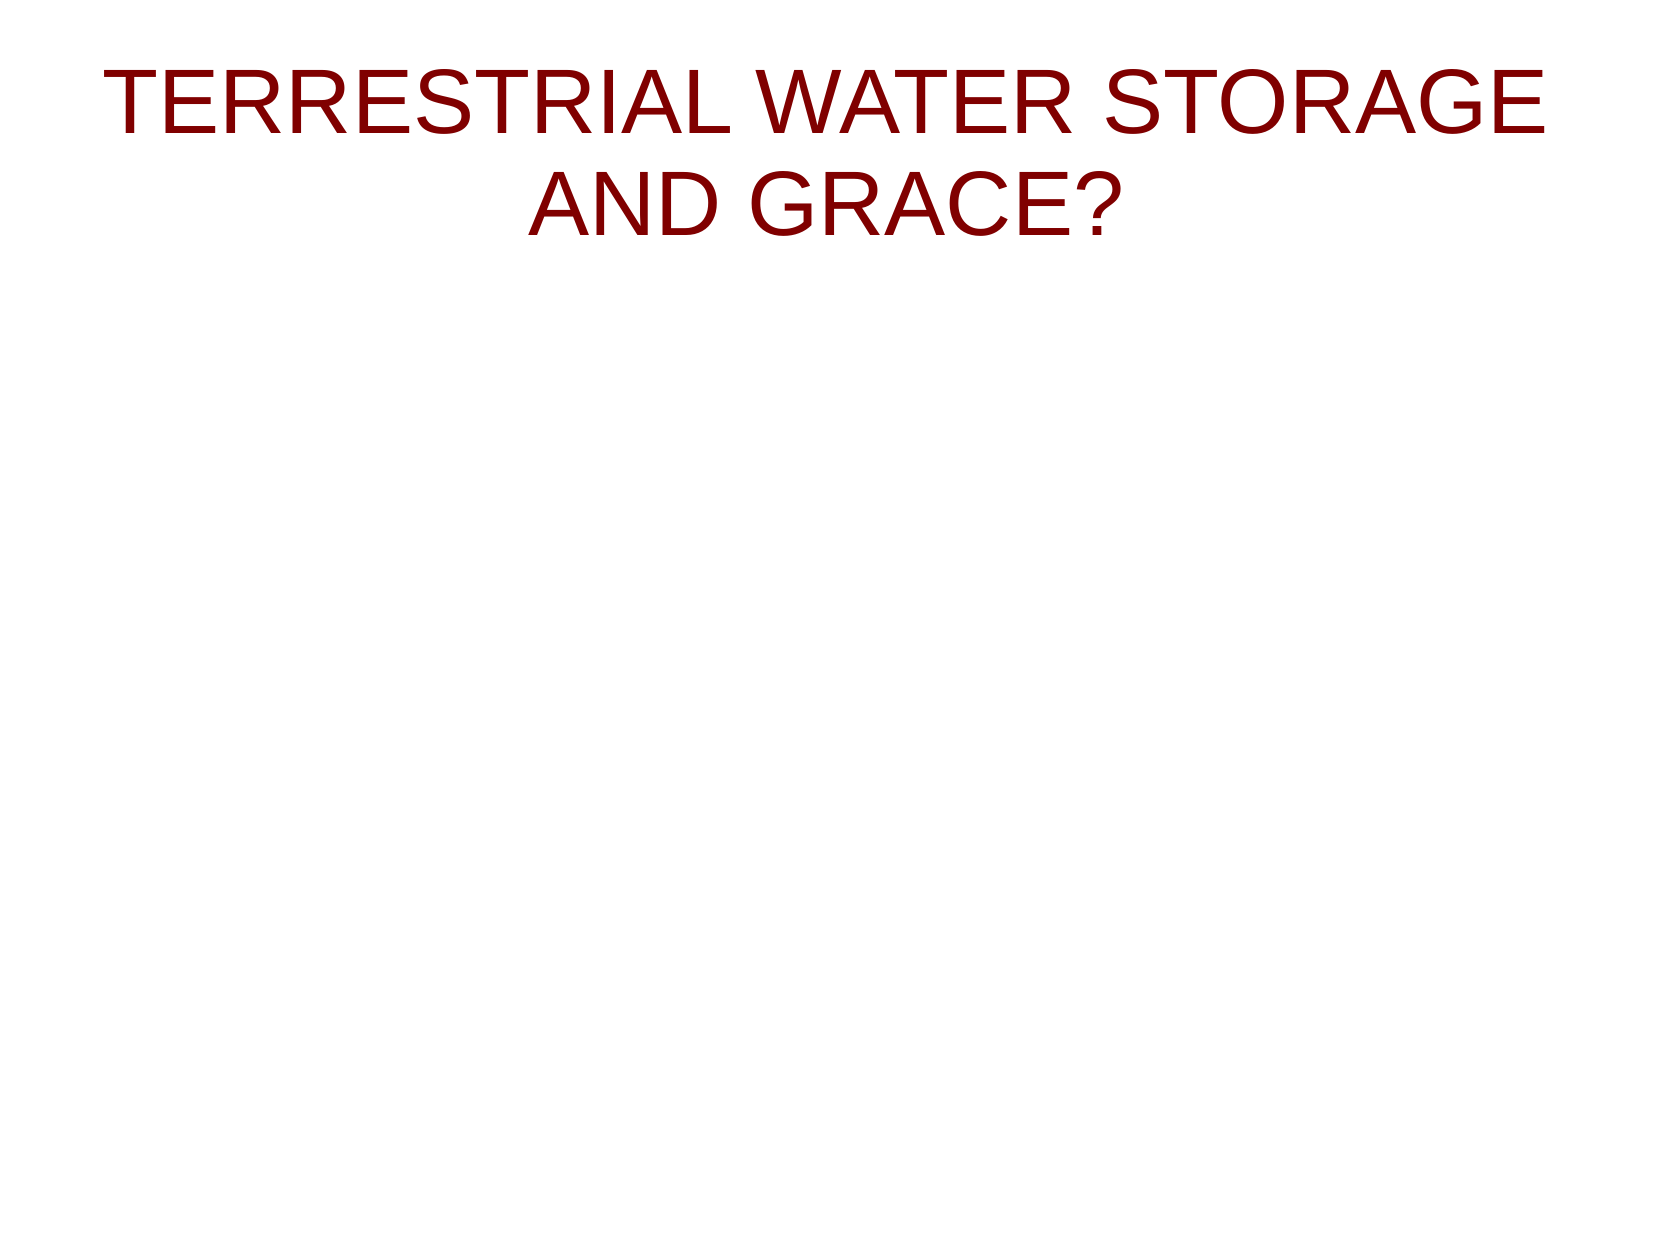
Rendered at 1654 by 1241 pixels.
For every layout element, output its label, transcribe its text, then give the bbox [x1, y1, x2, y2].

title TERRESTRIAL WATER STORAGE AND GRACE? [82, 49, 1571, 257]
